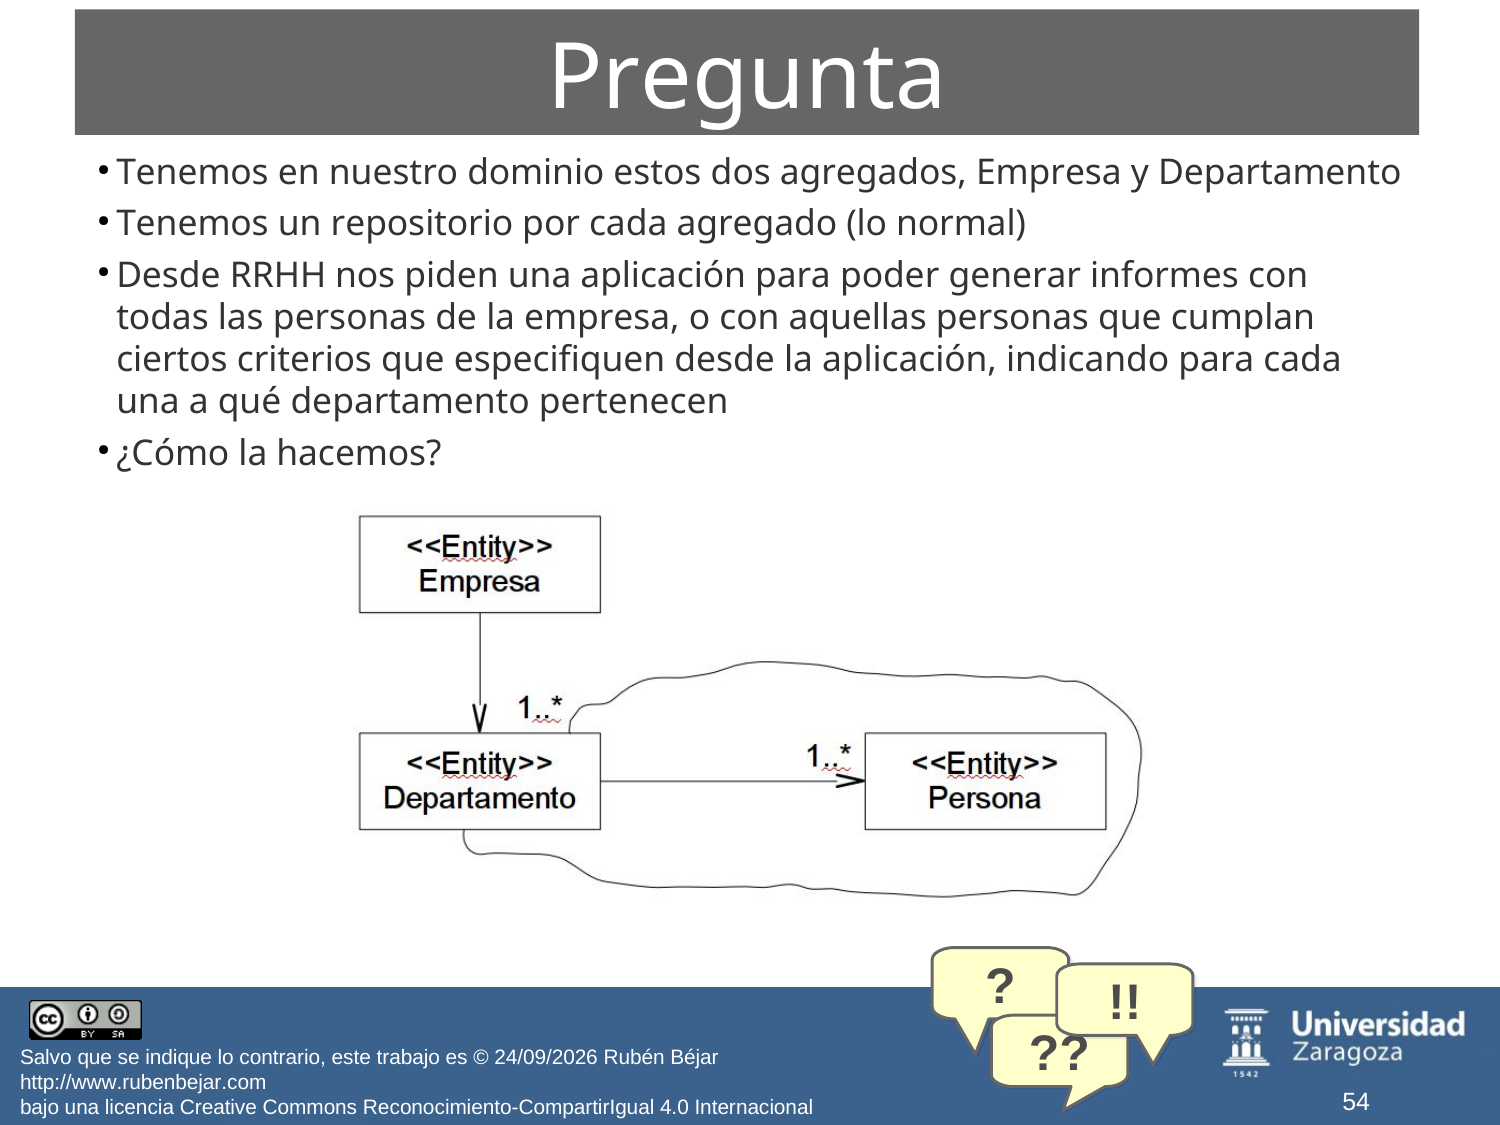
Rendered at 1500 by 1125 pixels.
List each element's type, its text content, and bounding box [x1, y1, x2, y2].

picture [0, 987, 1500, 1125]
title Pregunta [74, 9, 1420, 135]
text_box ? [932, 947, 1069, 1055]
picture [352, 510, 1149, 904]
text_box !! [1056, 963, 1193, 1065]
list Tenemos en nuestro dominio estos dos agregados, Empresa y Departamento Tenemos un repositorio por cada agregado (lo normal) Desde RRHH nos piden una aplicación para poder generar informes con todas las personas de la empresa, o con aquellas personas que cumplan ciertos criterios que especifiquen desde la aplicación, indicando para cada una a qué departamento pertenecen ¿Cómo la hacemos? [82, 141, 1418, 497]
text_box ?? [991, 1015, 1128, 1111]
